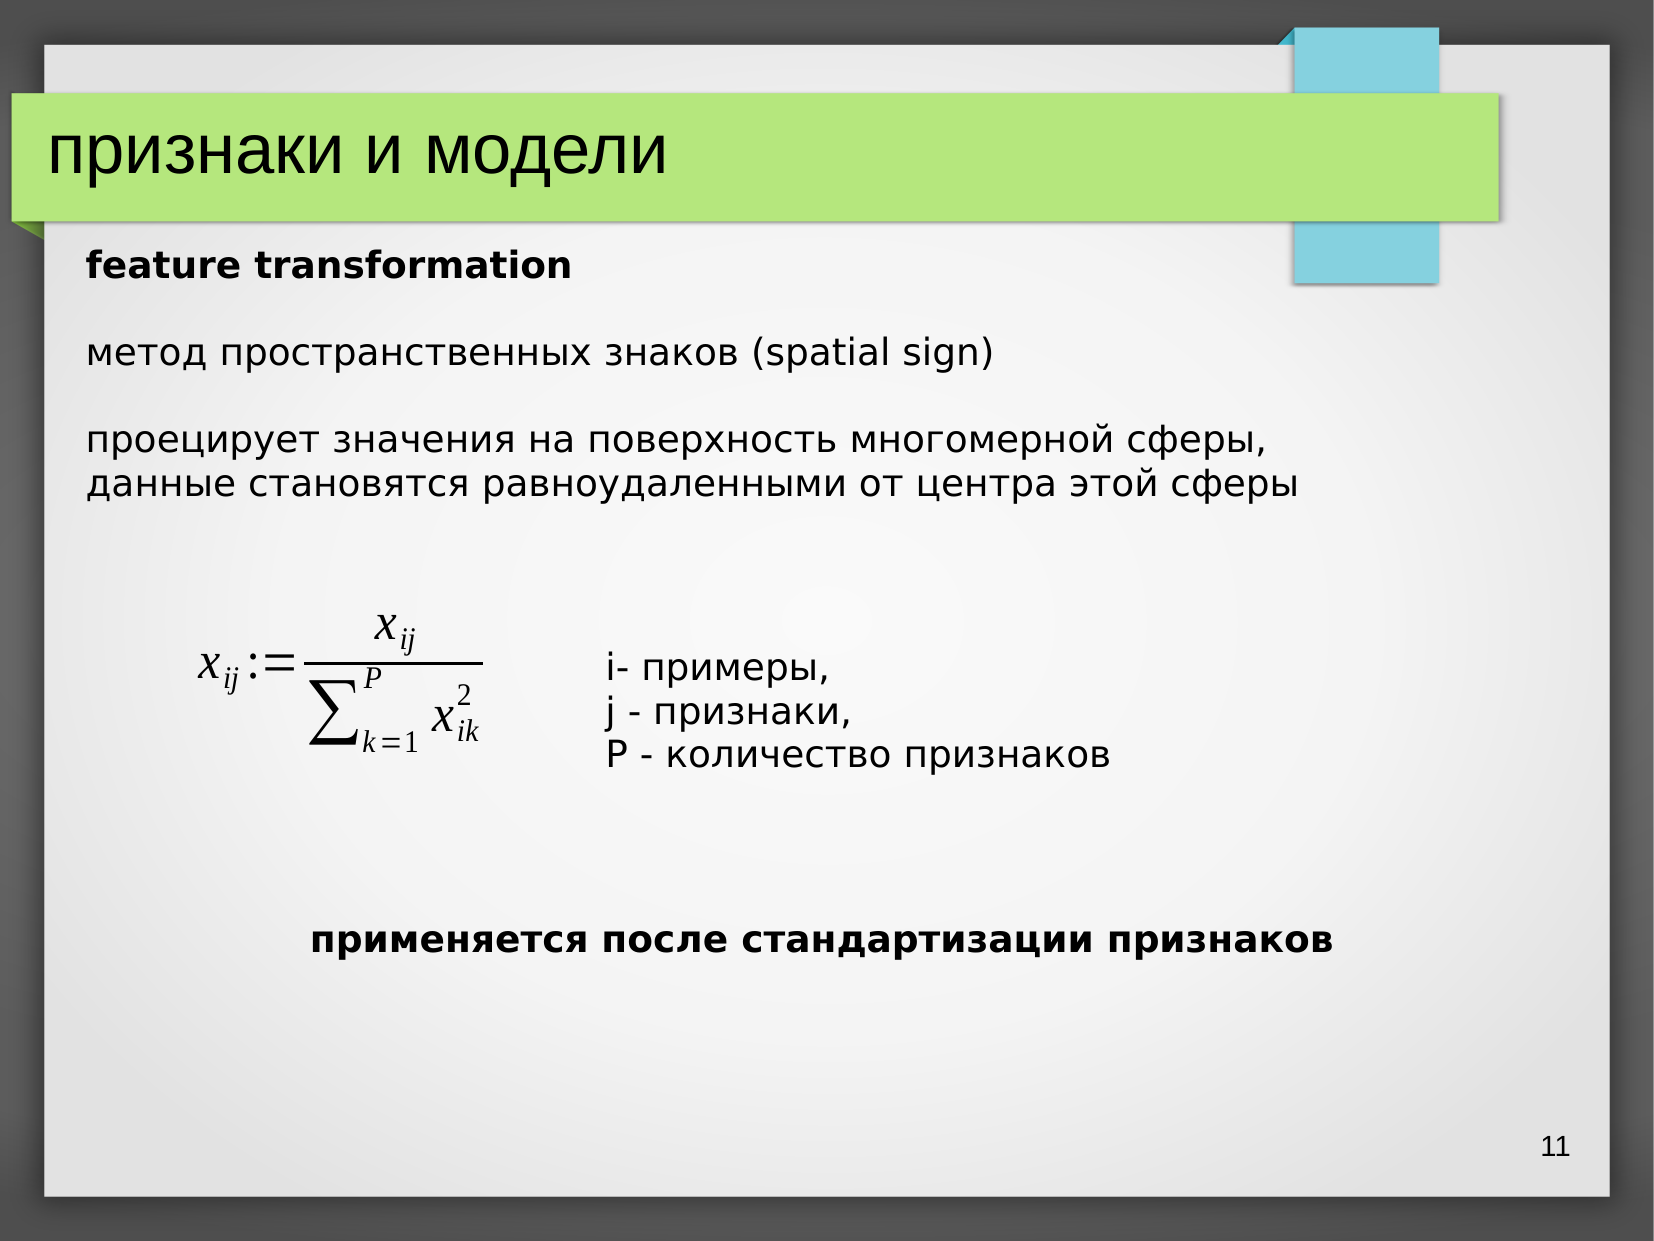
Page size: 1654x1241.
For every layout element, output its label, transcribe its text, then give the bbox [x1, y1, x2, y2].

title признаки и модели [47, 113, 1465, 185]
text_box i- примеры, j - признаки, P - количество признаков [590, 638, 1134, 784]
text_box применяется после стандартизации признаков [295, 910, 1371, 969]
chart [188, 603, 492, 764]
text_box feature transformation метод пространственных знаков (spatial sign) проецирует значения на поверхность многомерной сферы, данные становятся равноудаленными от центра этой сферы [70, 236, 1571, 513]
picture [0, 0, 1654, 1241]
